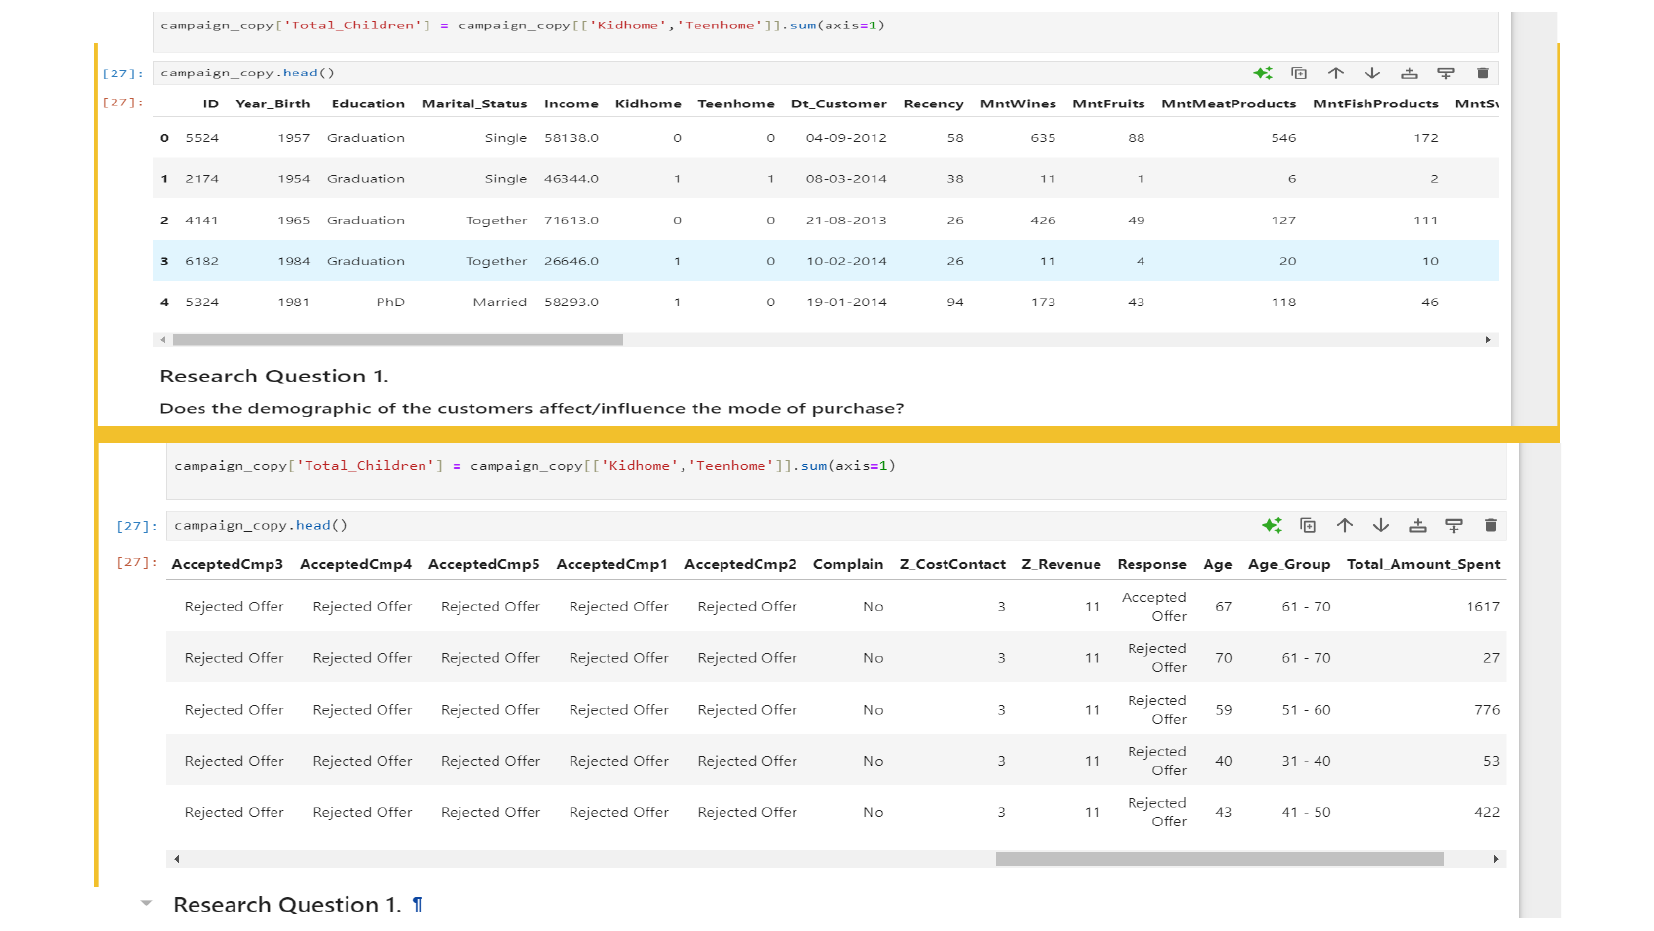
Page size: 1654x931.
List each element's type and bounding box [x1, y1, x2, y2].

picture [98, 443, 1562, 918]
picture [97, 12, 1558, 426]
